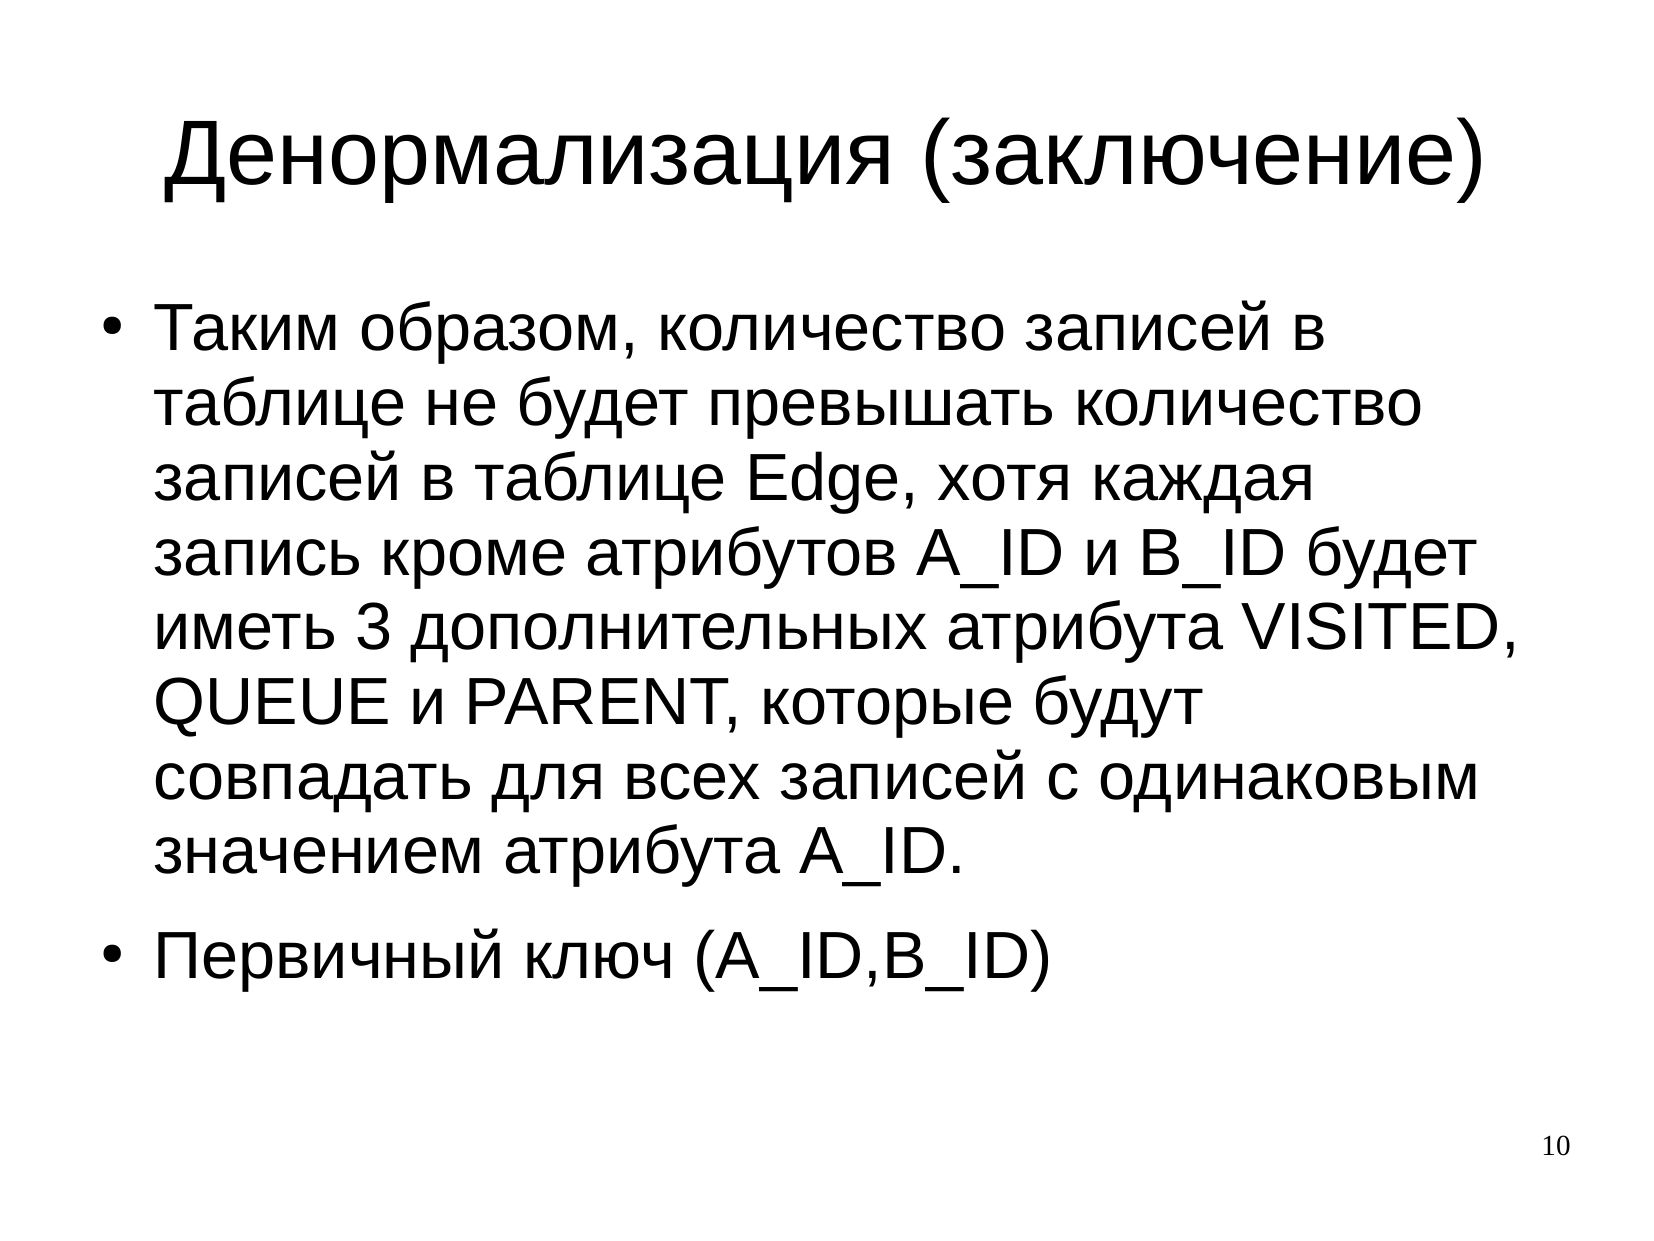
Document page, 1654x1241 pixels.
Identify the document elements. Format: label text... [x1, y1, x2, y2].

list Таким образом, количество записей в таблице не будет превышать количество записей в таблице Edge, хотя каждая запись кроме атрибутов A_ID и B_ID будет иметь 3 дополнительных атрибута VISITED, QUEUE и PARENT, которые будут совпадать для всех записей с одинаковым значением атрибута A_ID. Первичный ключ (A_ID,B_ID) [82, 290, 1538, 1010]
title Денормализация (заключение) [82, 49, 1571, 257]
